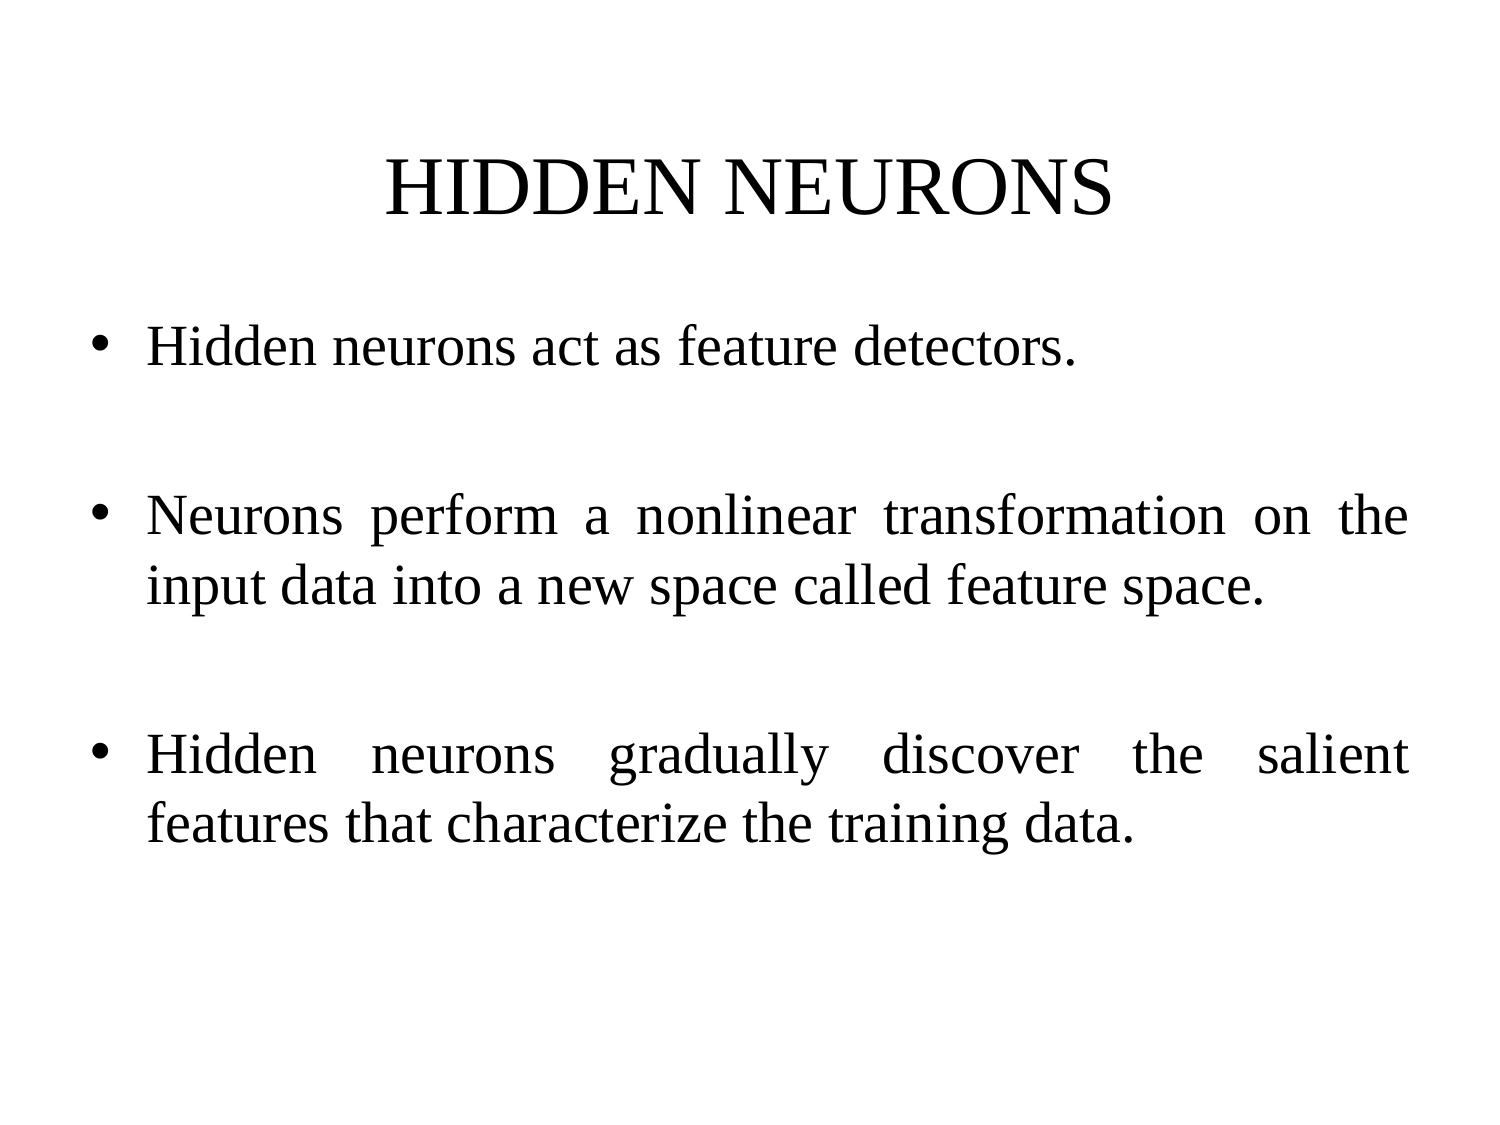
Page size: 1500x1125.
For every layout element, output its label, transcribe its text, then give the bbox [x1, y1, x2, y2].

title HIDDEN NEURONS [75, 87, 1426, 275]
list Hidden neurons act as feature detectors. Neurons perform a nonlinear transformation on the input data into a new space called feature space. Hidden neurons gradually discover the salient features that characterize the training data. [75, 299, 1426, 1005]
